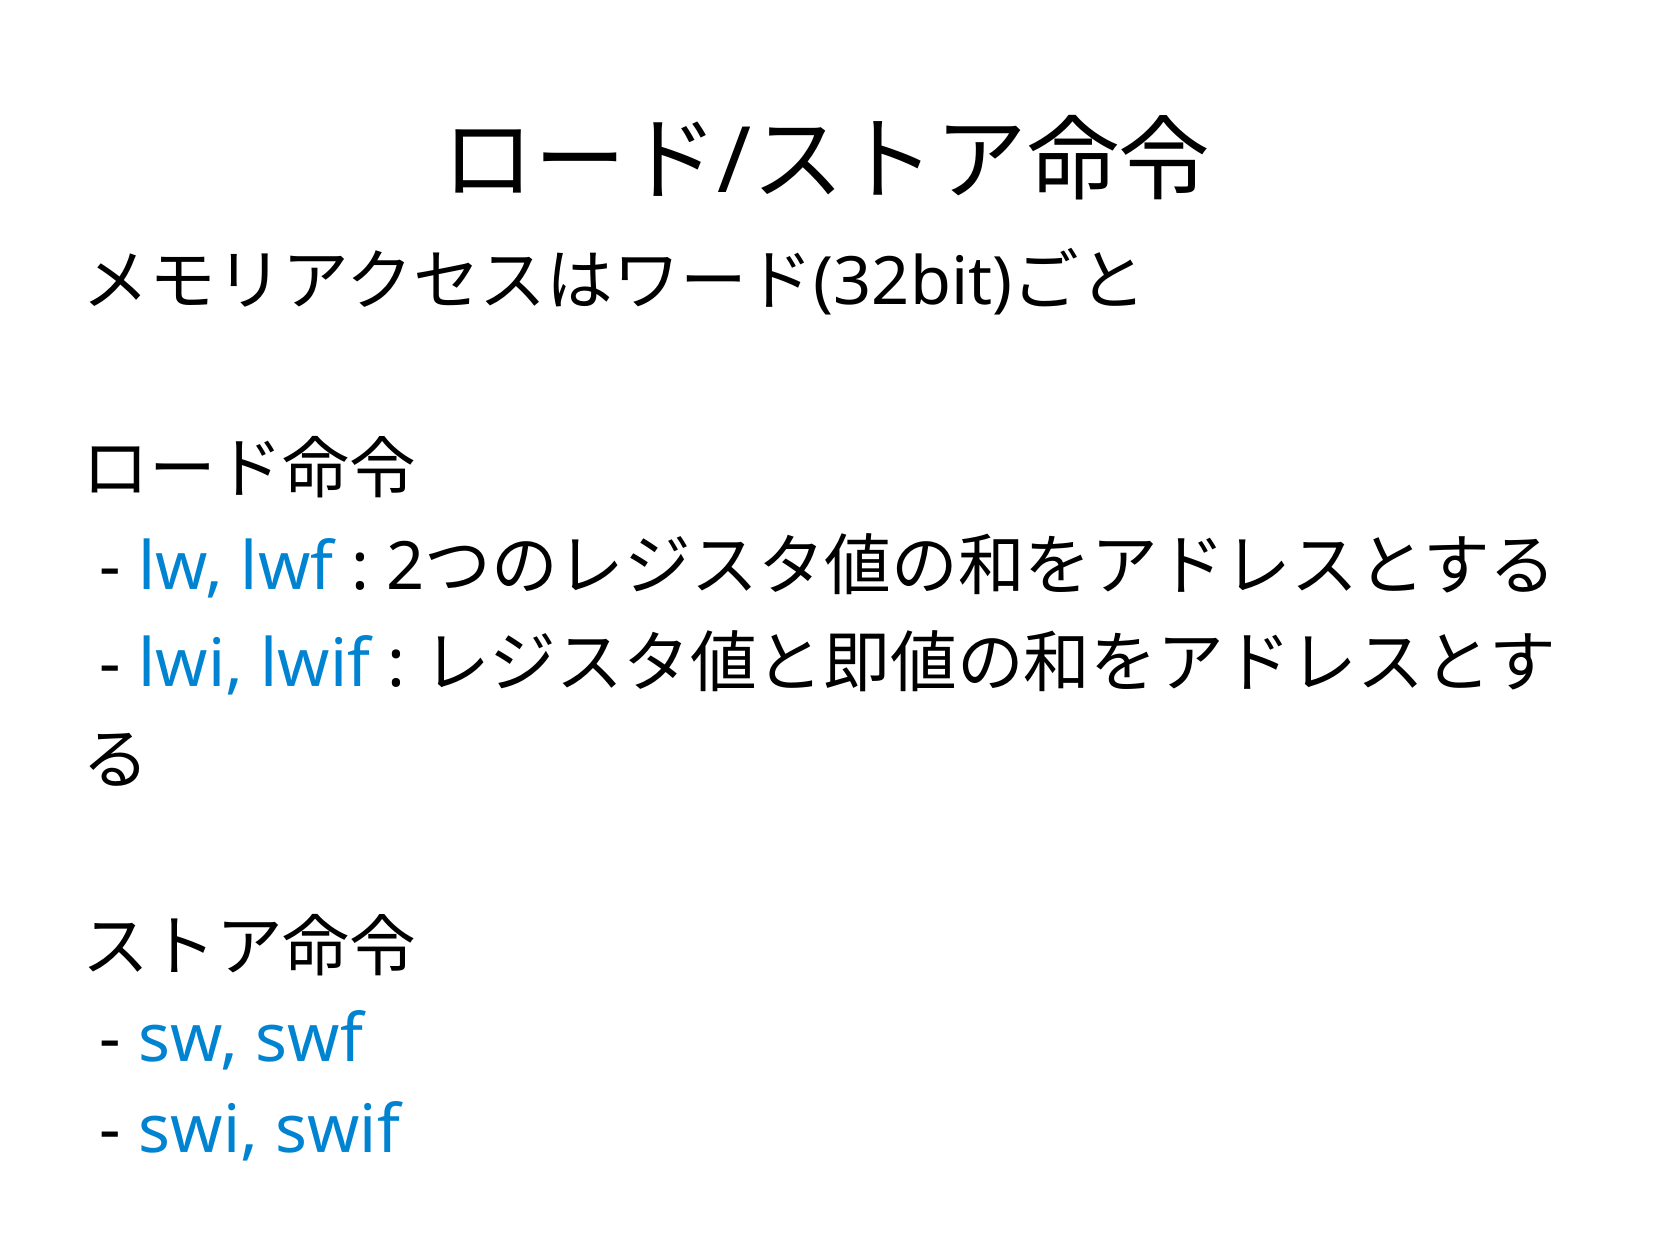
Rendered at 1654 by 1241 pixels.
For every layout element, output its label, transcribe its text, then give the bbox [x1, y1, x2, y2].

title ロード/ストア命令 [82, 49, 1571, 257]
subtitle メモリアクセスはワード(32bit)ごと ロード命令 - lw, lwf : 2つのレジスタ値の和をアドレスとする - lwi, lwif : レジスタ値と即値の和をアドレスとする ストア命令 - sw, swf - swi, swif [82, 290, 1571, 1109]
